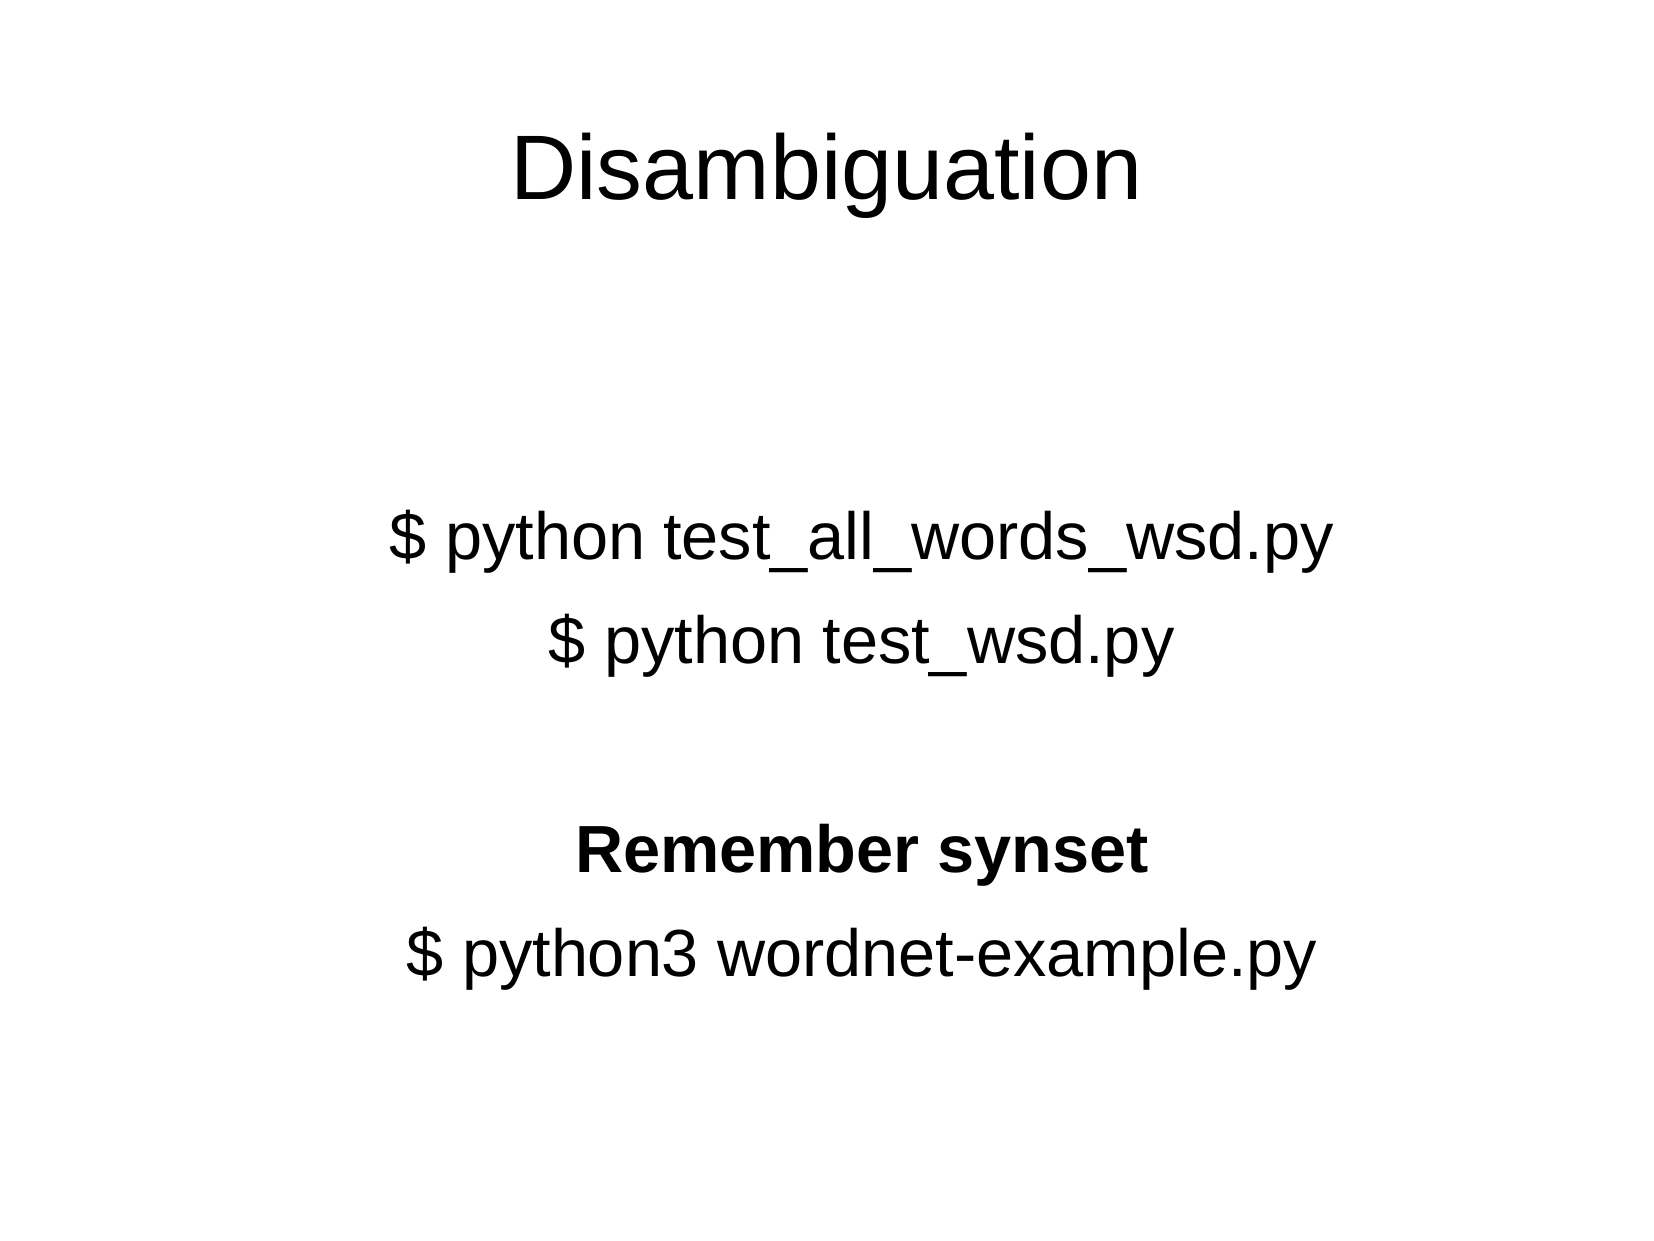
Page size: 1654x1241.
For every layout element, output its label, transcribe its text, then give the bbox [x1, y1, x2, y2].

list $ python test_all_words_wsd.py $ python test_wsd.py Remember synset $ python3 wordnet-example.py [82, 290, 1571, 1010]
title Disambiguation [82, 64, 1571, 272]
